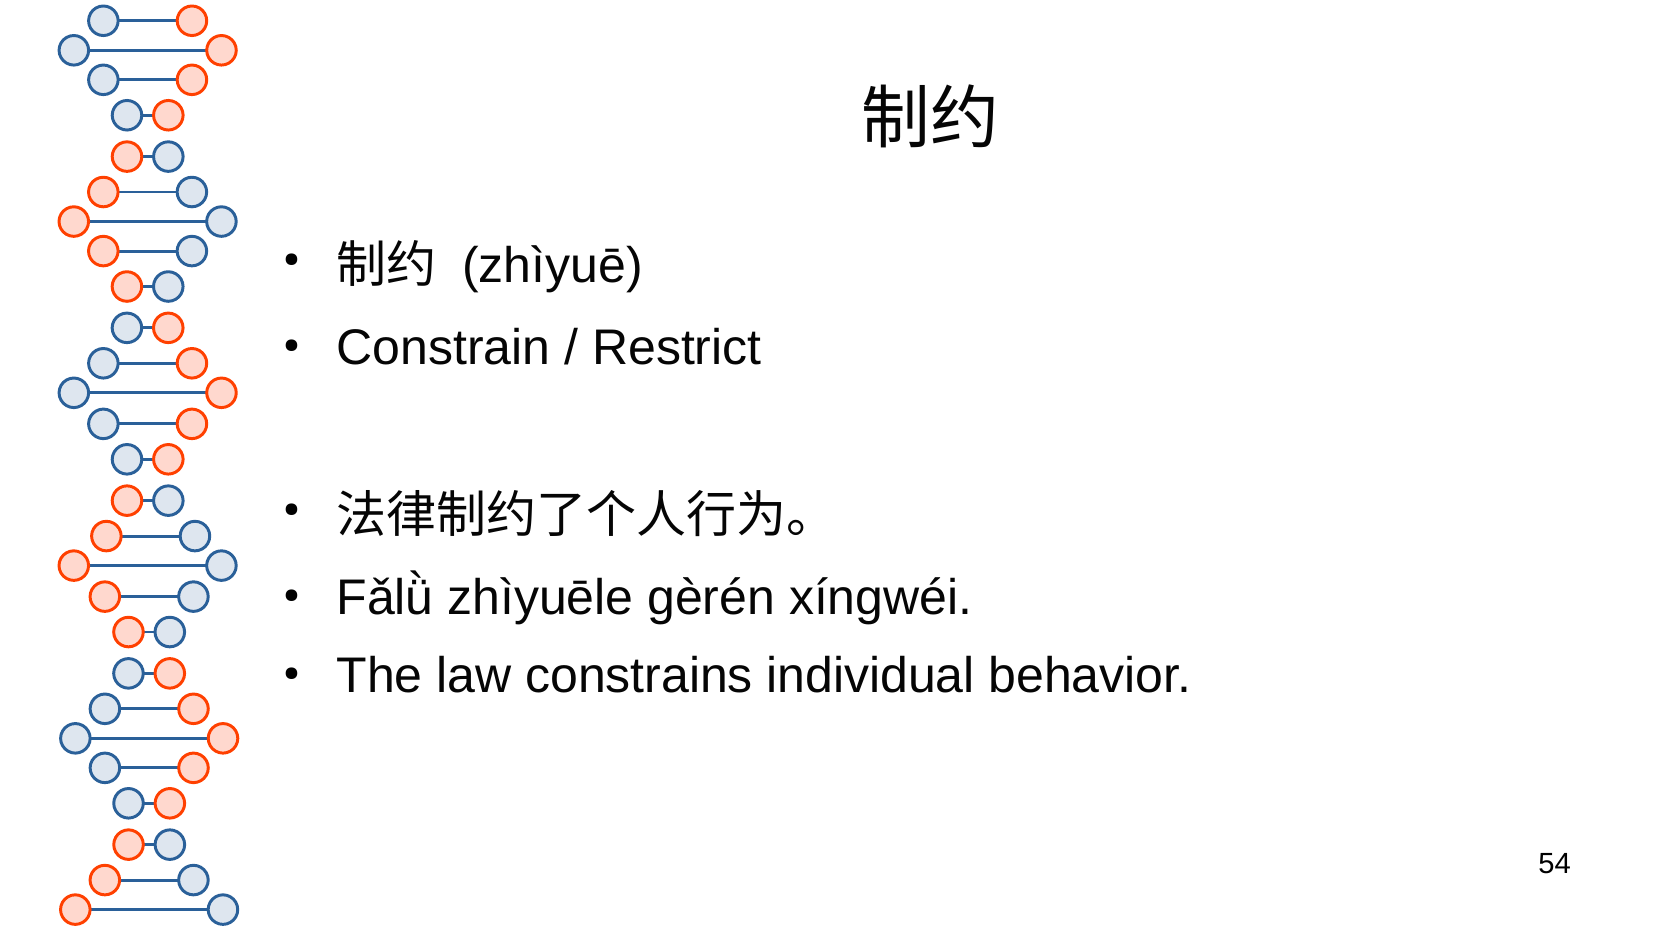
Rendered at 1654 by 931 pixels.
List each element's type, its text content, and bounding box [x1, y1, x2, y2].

list 制约 (zhìyuē) Constrain / Restrict 法律制约了个人行为。 Fǎlǜ zhìyuēle gèrén xíngwéi. The law constrains individual behavior. [265, 224, 1595, 764]
title 制约 [265, 35, 1595, 189]
